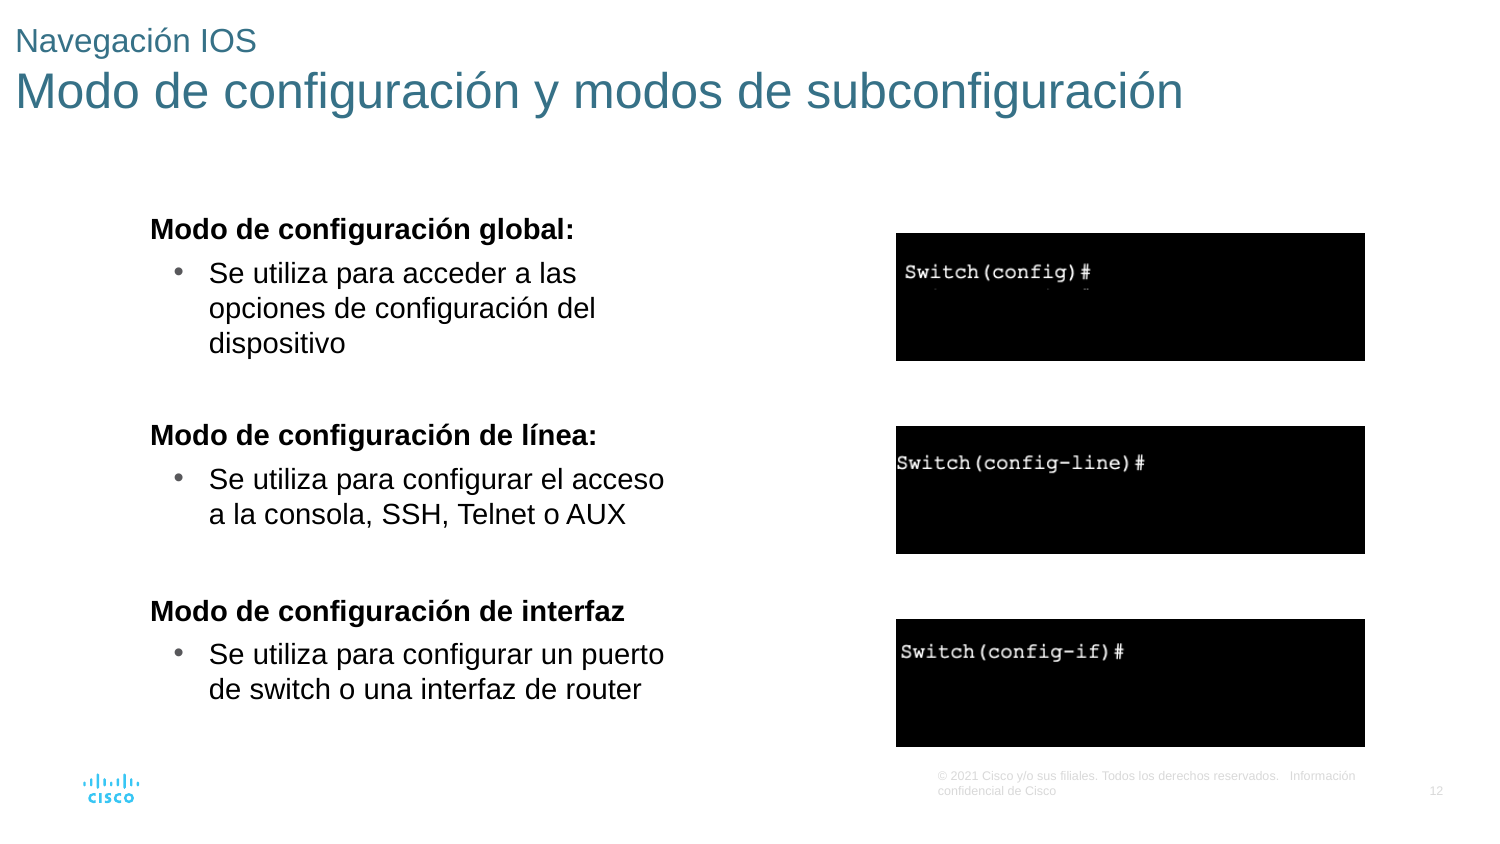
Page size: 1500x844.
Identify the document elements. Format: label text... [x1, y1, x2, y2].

title Navegación IOS Modo de configuración y modos de subconfiguración [0, 6, 1500, 131]
list Modo de configuración global: Se utiliza para acceder a las opciones de configuración del dispositivo Modo de configuración de línea: Se utiliza para configurar el acceso a la consola, SSH, Telnet o AUX Modo de configuración de interfaz Se utiliza para configurar un puerto de switch o una interfaz de router [135, 203, 709, 767]
picture [896, 233, 1365, 361]
picture [896, 619, 1365, 747]
picture [896, 426, 1365, 554]
